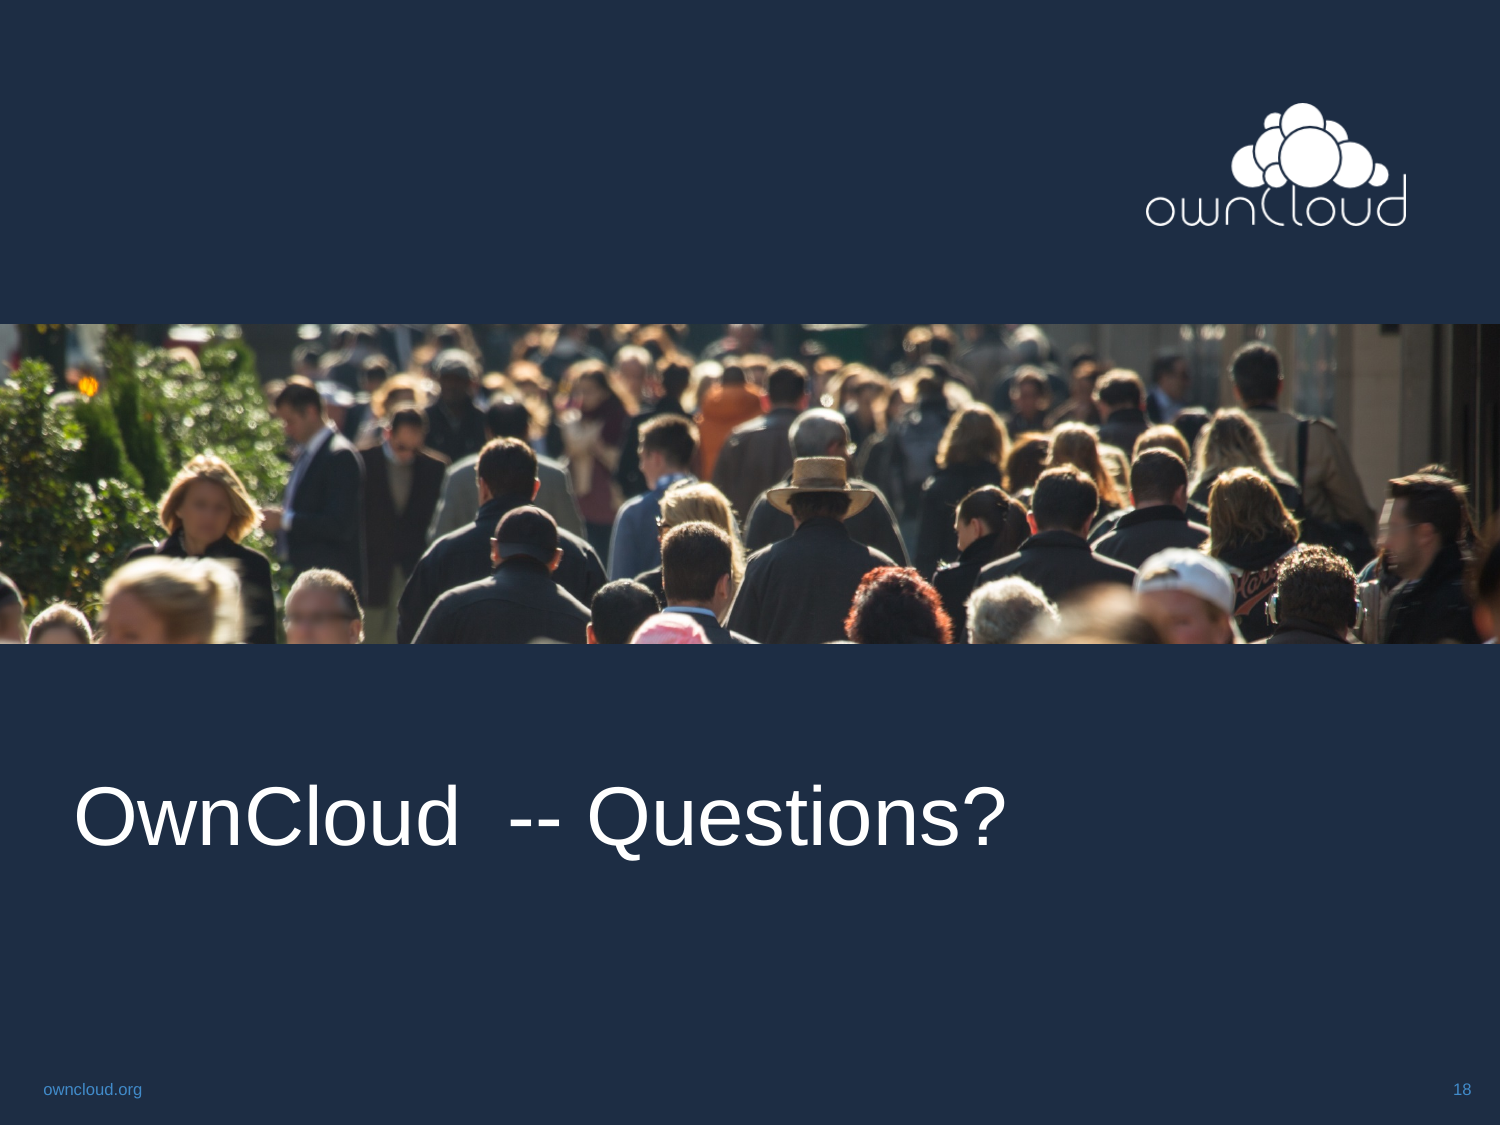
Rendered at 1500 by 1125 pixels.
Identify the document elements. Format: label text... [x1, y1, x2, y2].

picture [0, 324, 1500, 644]
picture [1146, 103, 1406, 226]
title OwnCloud -- Questions? [58, 754, 1427, 942]
